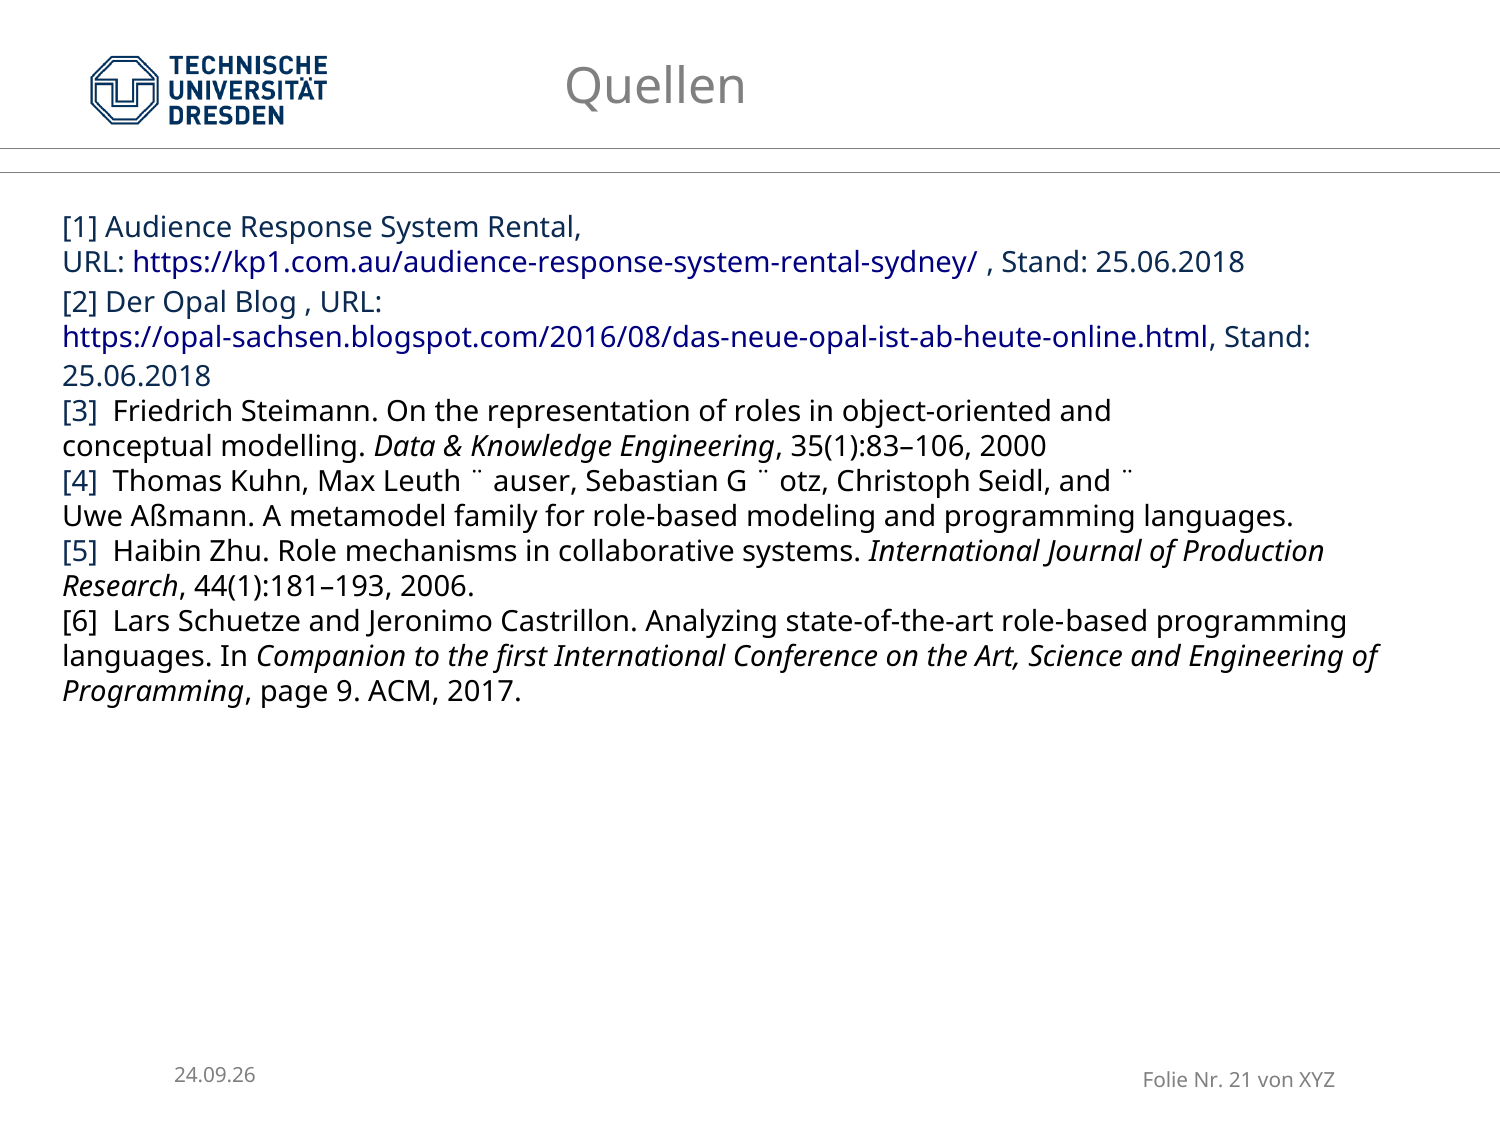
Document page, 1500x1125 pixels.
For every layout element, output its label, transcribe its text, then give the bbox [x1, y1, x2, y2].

text_box 26.06.18 [159, 1046, 510, 1107]
text_box [1] Audience Response System Rental, URL: https://kp1.com.au/audience-response-system-rental-sydney/ , Stand: 25.06.2018 [2] Der Opal Blog , URL: https://opal-sachsen.blogspot.com/2016/08/das-neue-opal-ist-ab-heute-online.html, Stand: 25.06.2018 [3] Friedrich Steimann. On the representation of roles in object-oriented and conceptual modelling. Data & Knowledge Engineering, 35(1):83–106, 2000 [4] Thomas Kuhn, Max Leuth ¨ auser, Sebastian G ¨ otz, Christoph Seidl, and ¨ Uwe Aßmann. A metamodel family for role-based modeling and programming languages. [5] Haibin Zhu. Role mechanisms in collaborative systems. International Journal of Production Research, 44(1):181–193, 2006. [6] Lars Schuetze and Jeronimo Castrillon. Analyzing state-of-the-art role-based programming languages. In Companion to the first International Conference on the Art, Science and Engineering of Programming, page 9. ACM, 2017. [47, 200, 1418, 707]
picture [90, 54, 327, 125]
title Quellen [549, 0, 1500, 178]
